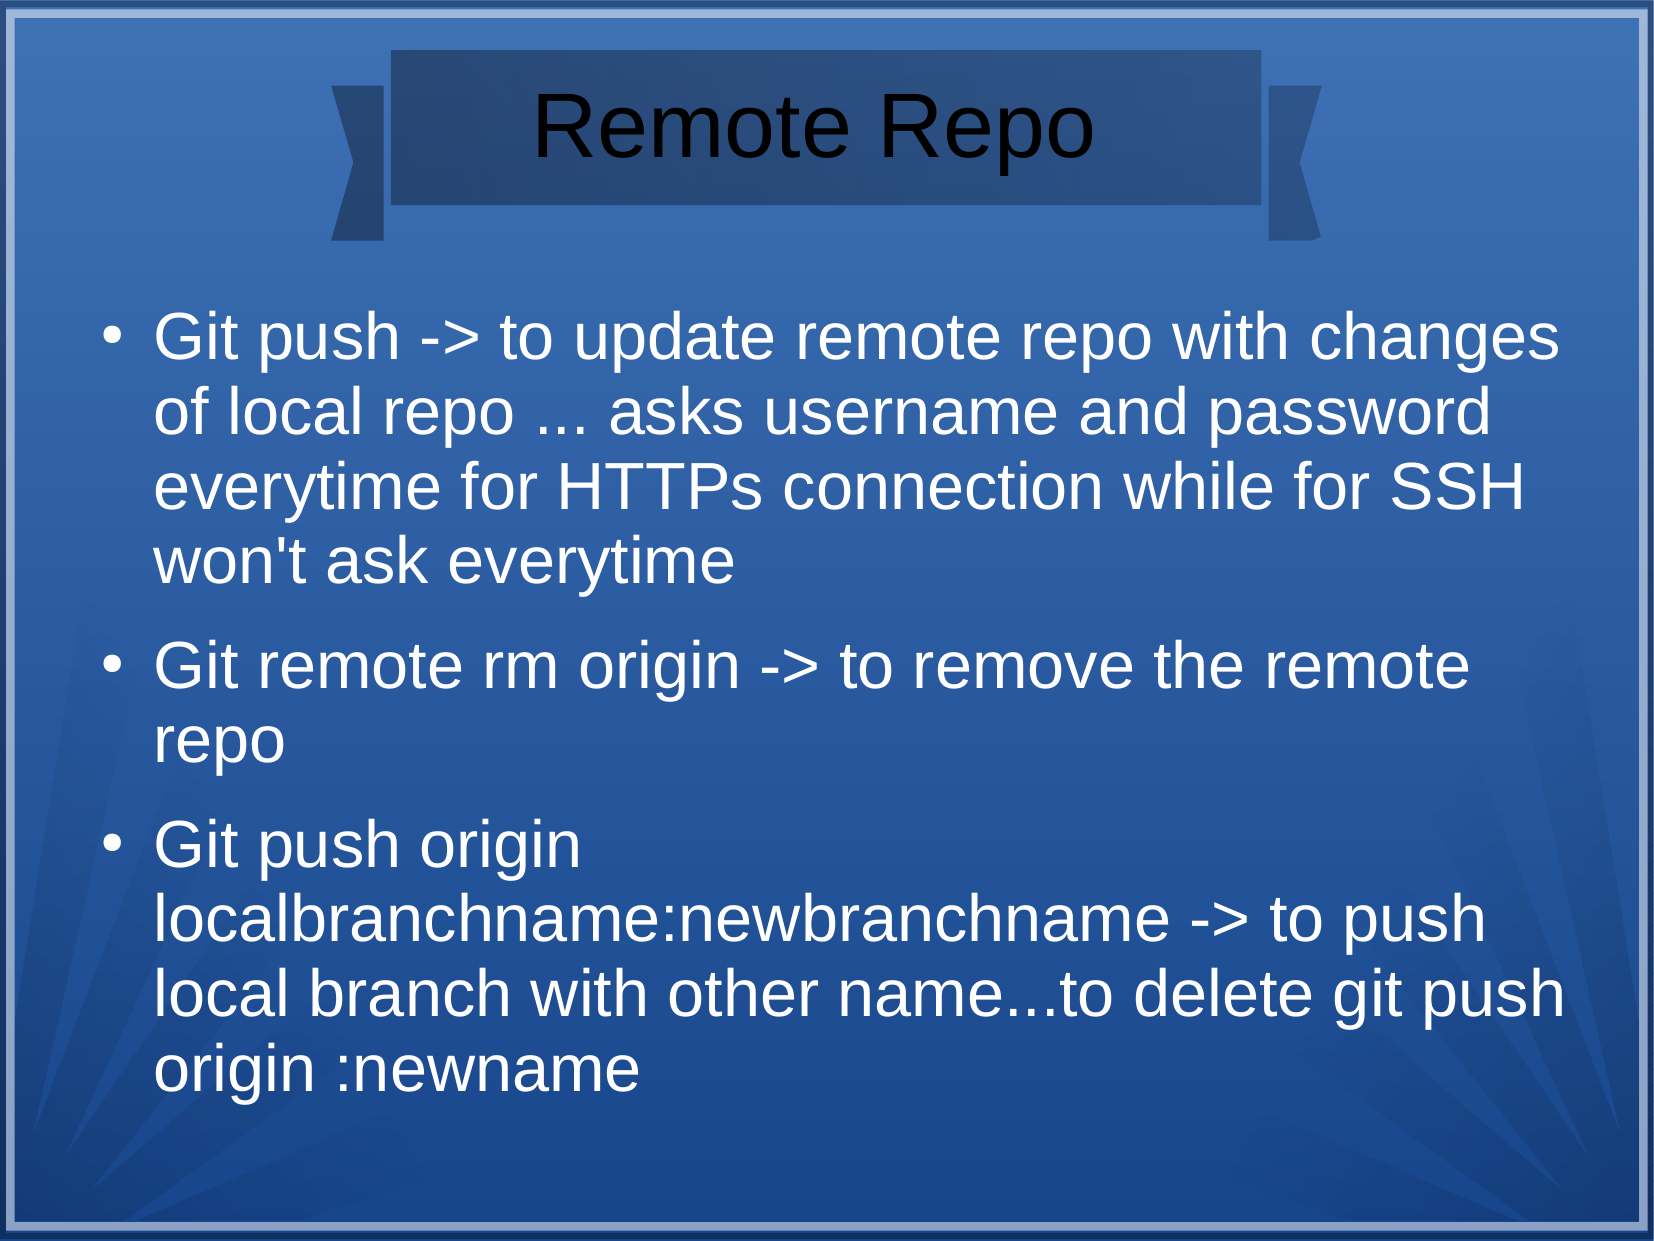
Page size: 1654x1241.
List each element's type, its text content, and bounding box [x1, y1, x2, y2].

list Git push -> to update remote repo with changes of local repo ... asks username and password everytime for HTTPs connection while for SSH won't ask everytime Git remote rm origin -> to remove the remote repo Git push origin localbranchname:newbranchname -> to push local branch with other name...to delete git push origin :newname [82, 299, 1571, 1241]
title Remote Repo [389, 47, 1264, 205]
